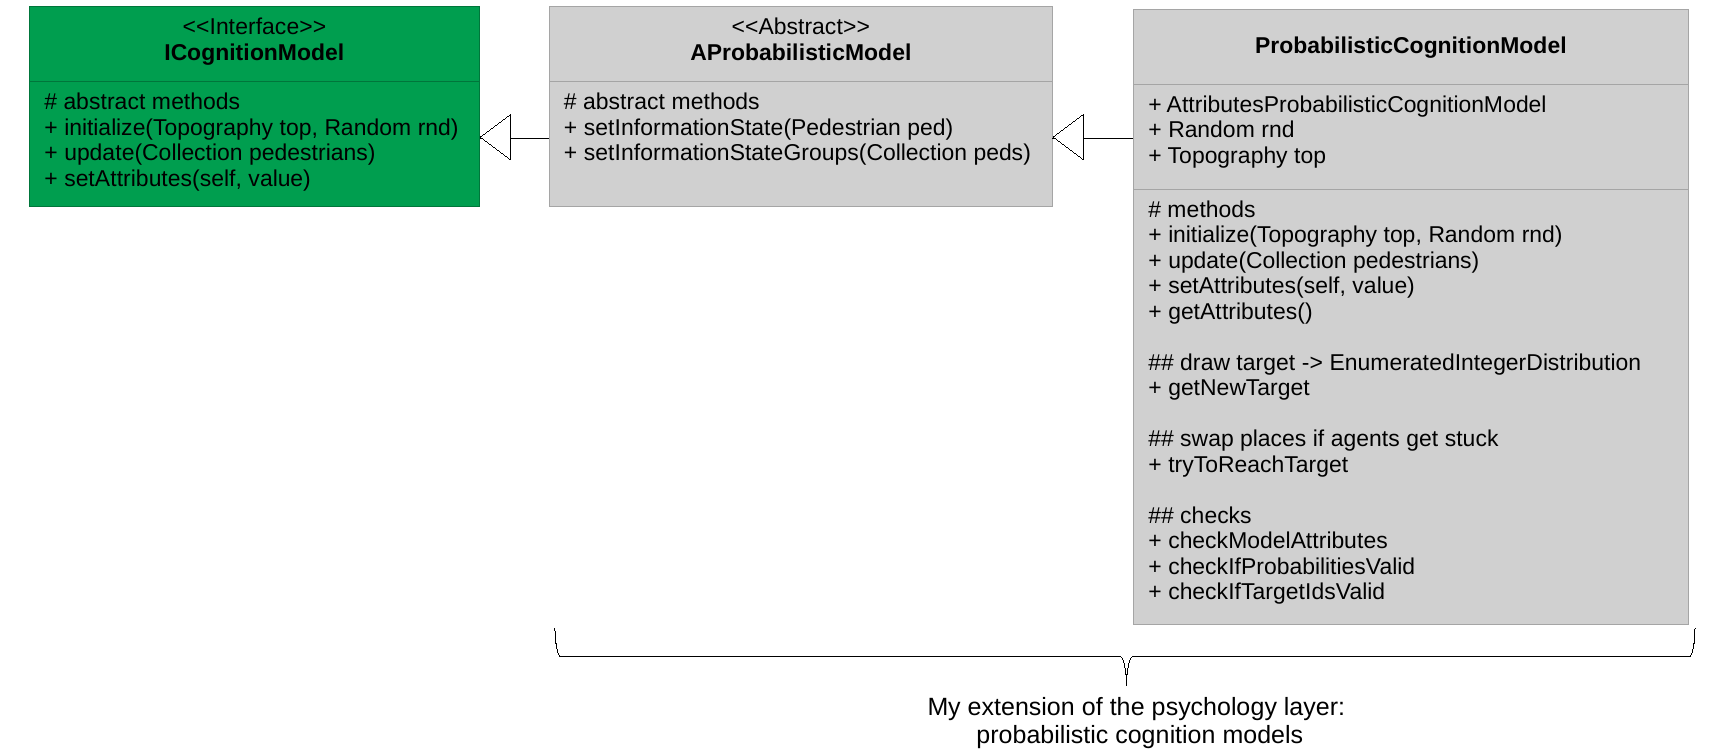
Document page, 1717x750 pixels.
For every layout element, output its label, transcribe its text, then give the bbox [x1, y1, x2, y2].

text_box + AttributesProbabilisticCognitionModel + Random rnd + Topography top [1133, 84, 1689, 189]
text_box [1053, 114, 1084, 160]
text_box # abstract methods + initialize(Topography top, Random rnd) + update(Collection pedestrians) + setAttributes(self, value) [29, 82, 480, 207]
text_box # abstract methods + setInformationState(Pedestrian ped) + setInformationStateGroups(Collection peds) [549, 82, 1053, 207]
text_box <<Interface>> ICognitionModel [29, 6, 480, 82]
text_box ProbabilisticCognitionModel [1133, 9, 1689, 84]
text_box # methods + initialize(Topography top, Random rnd) + update(Collection pedestrians) + setAttributes(self, value) + getAttributes() ## draw target -> EnumeratedIntegerDistribution + getNewTarget ## swap places if agents get stuck + tryToReachTarget ## checks + checkModelAttributes + checkIfProbabilitiesValid + checkIfTargetIdsValid [1133, 189, 1689, 625]
text_box [480, 114, 511, 160]
text_box <<Abstract>> AProbabilisticModel [549, 6, 1053, 82]
text_box My extension of the psychology layer: probabilistic cognition models [623, 685, 1657, 750]
